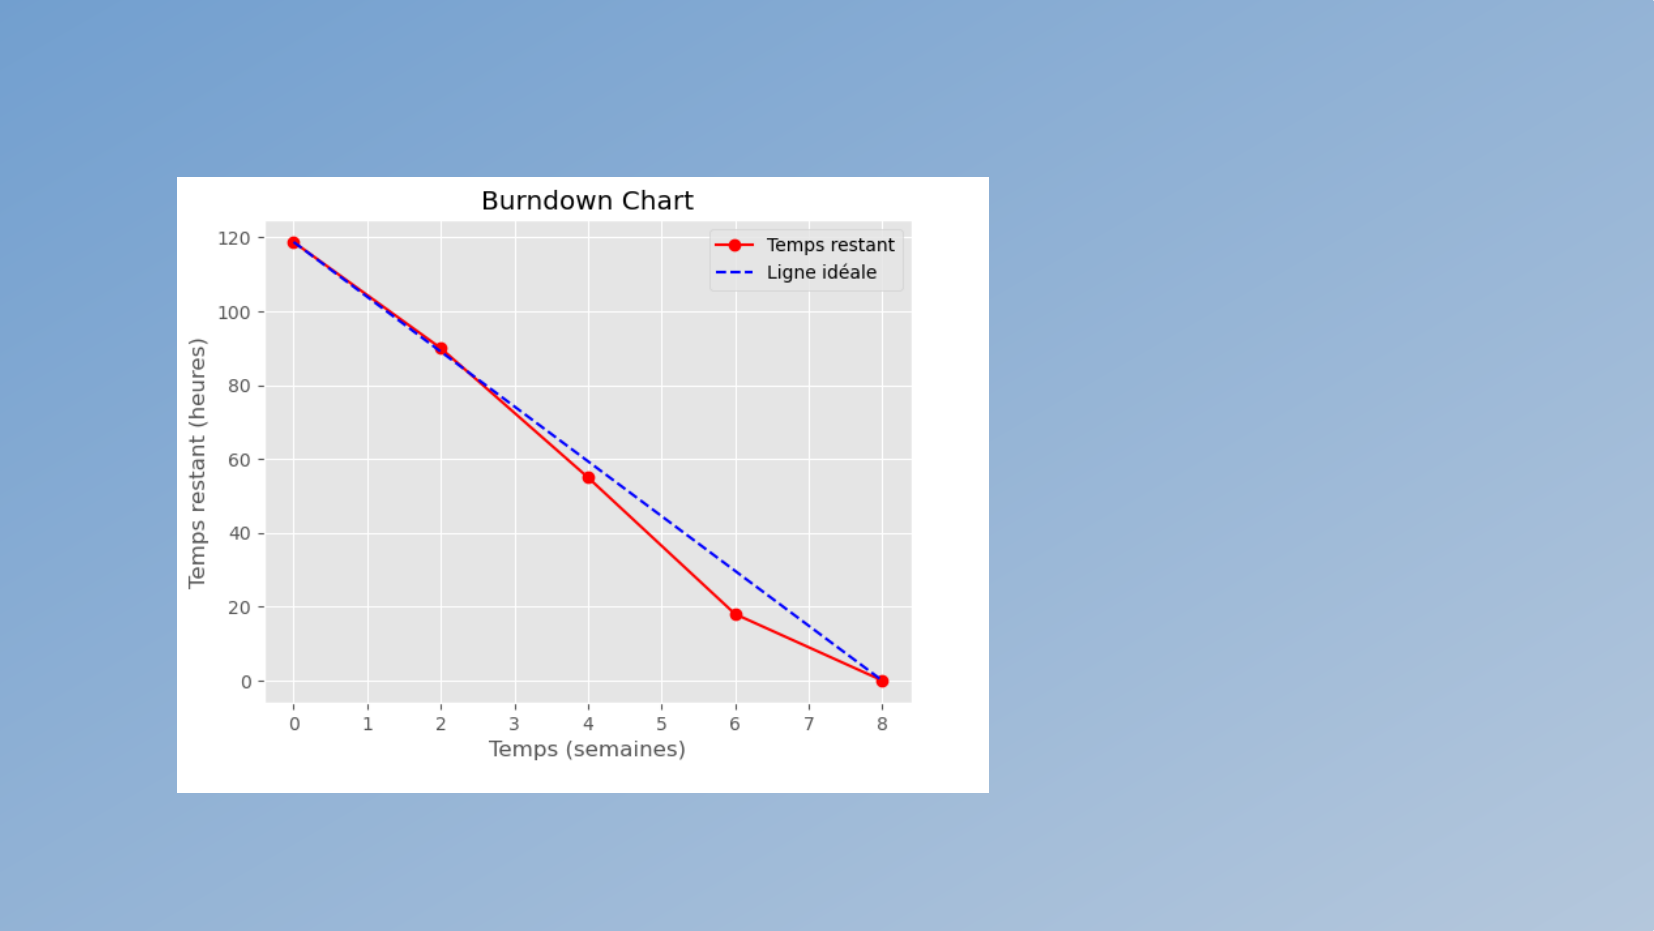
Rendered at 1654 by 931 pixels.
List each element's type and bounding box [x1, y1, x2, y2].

picture [177, 177, 989, 793]
